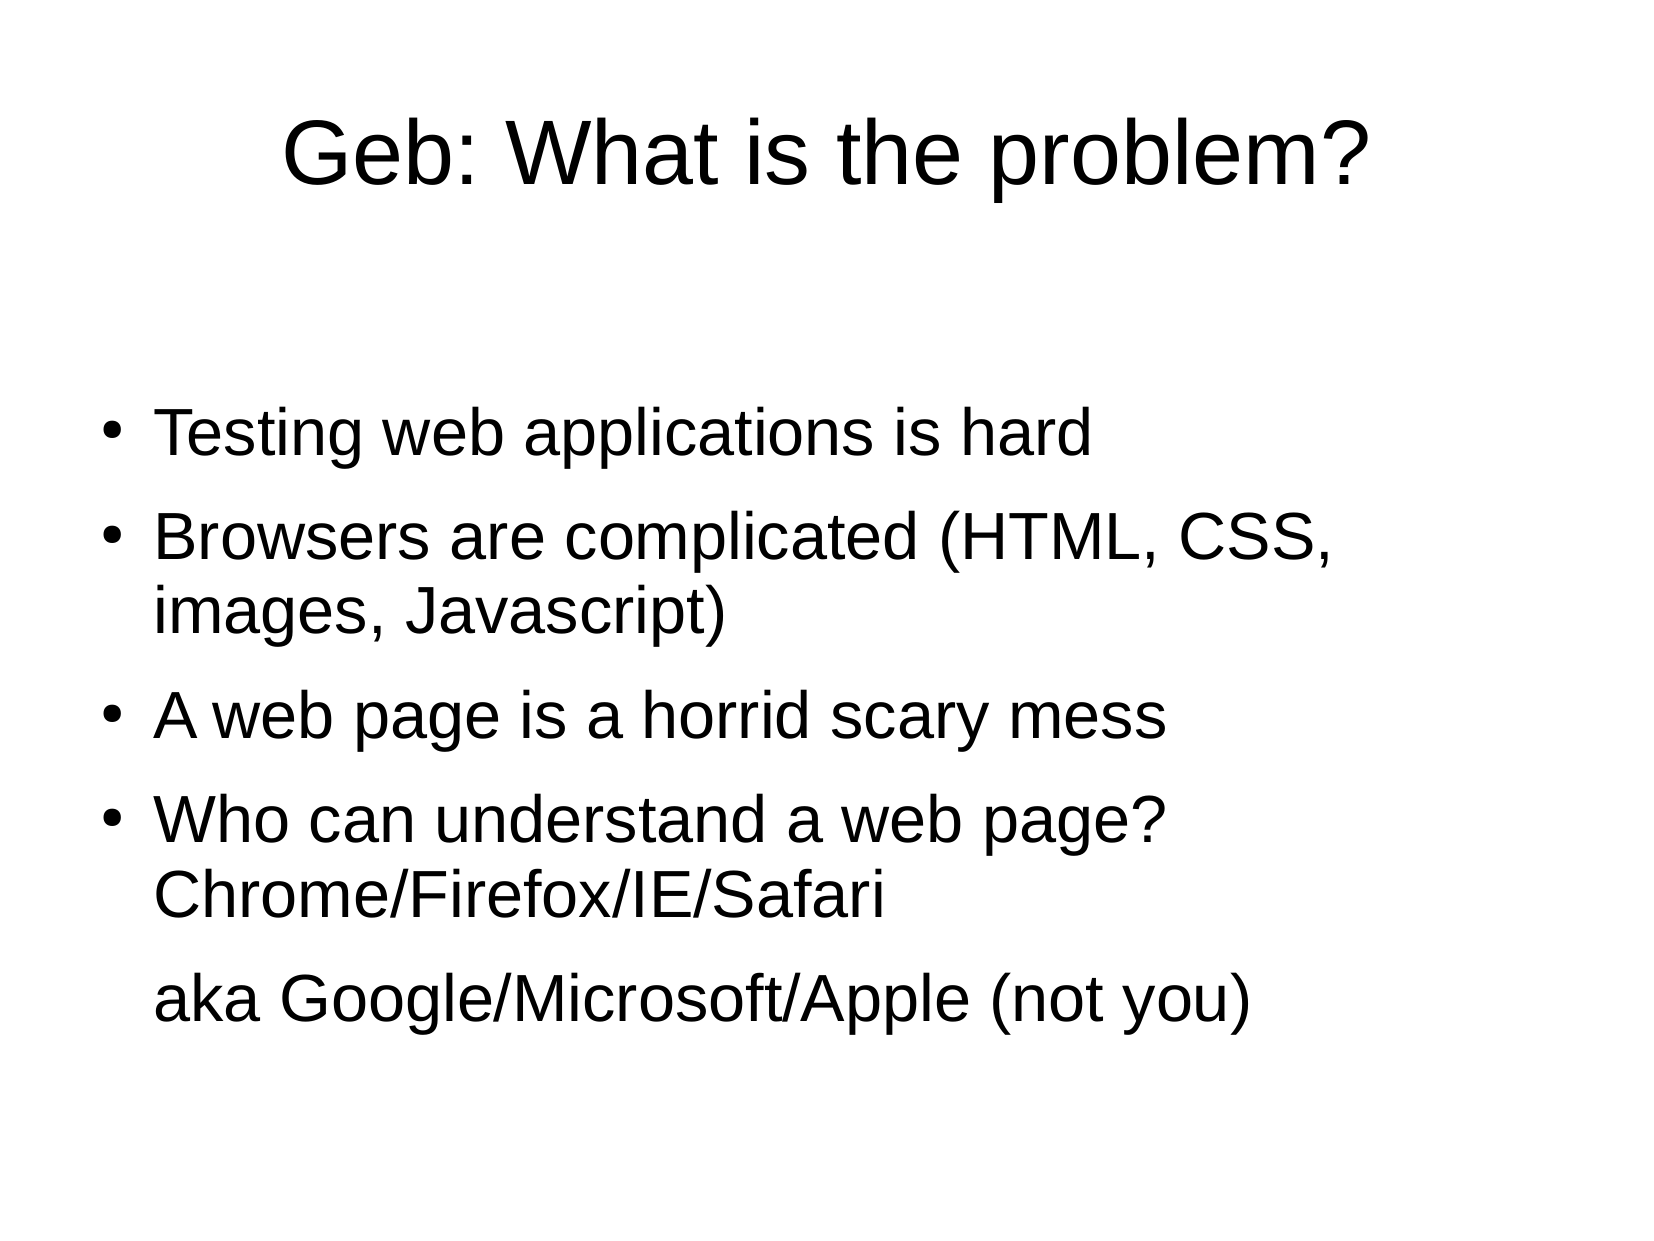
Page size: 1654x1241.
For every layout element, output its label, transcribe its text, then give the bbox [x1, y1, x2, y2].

title Geb: What is the problem? [82, 49, 1571, 257]
list Testing web applications is hard Browsers are complicated (HTML, CSS, images, Javascript) A web page is a horrid scary mess Who can understand a web page? Chrome/Firefox/IE/Safari aka Google/Microsoft/Apple (not you) [82, 290, 1571, 1109]
